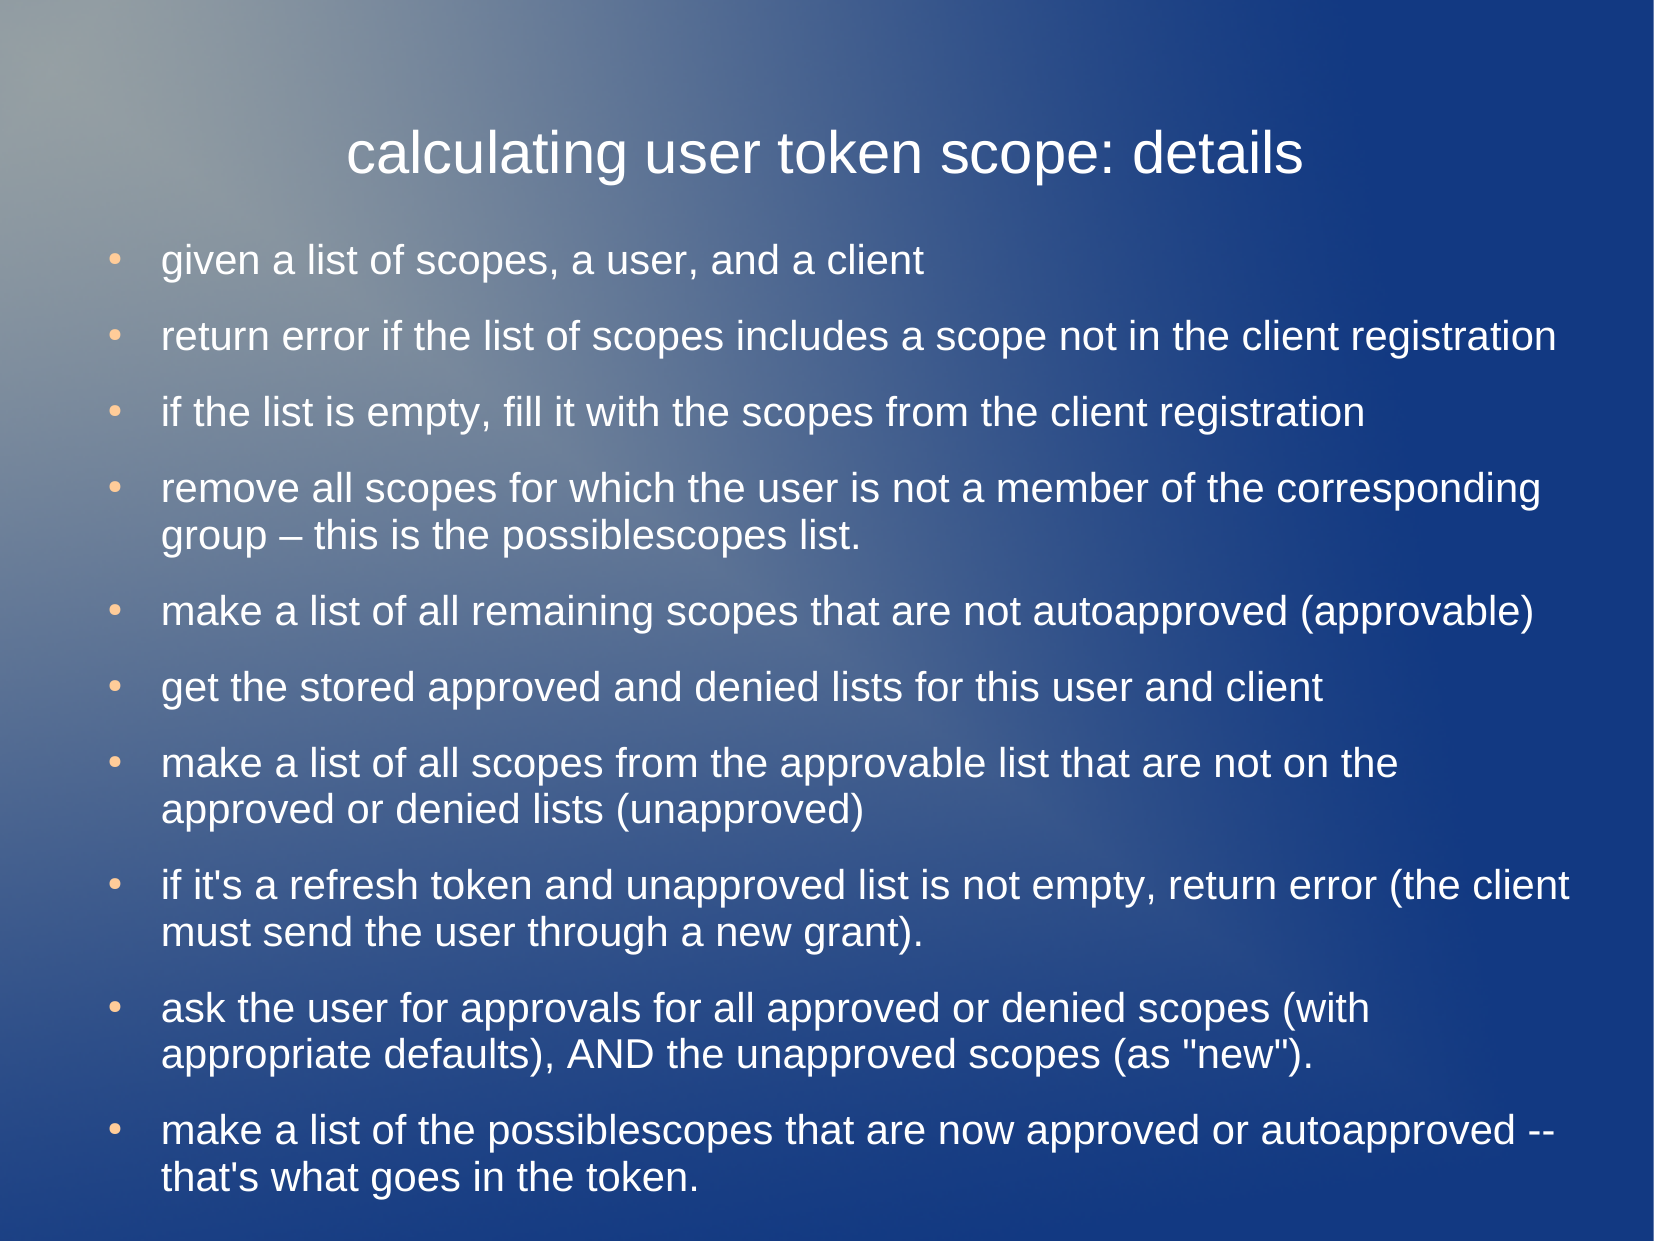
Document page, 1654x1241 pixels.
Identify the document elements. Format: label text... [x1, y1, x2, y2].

picture [0, 0, 1654, 1241]
title calculating user token scope: details [82, 49, 1571, 257]
list given a list of scopes, a user, and a client return error if the list of scopes includes a scope not in the client registration if the list is empty, fill it with the scopes from the client registration remove all scopes for which the user is not a member of the corresponding group – this is the possiblescopes list. make a list of all remaining scopes that are not autoapproved (approvable) get the stored approved and denied lists for this user and client make a list of all scopes from the approvable list that are not on the approved or denied lists (unapproved) if it's a refresh token and unapproved list is not empty, return error (the client must send the user through a new grant). ask the user for approvals for all approved or denied scopes (with appropriate defaults), AND the unapproved scopes (as "new"). make a list of the possiblescopes that are now approved or autoapproved -- that's what goes in the token. [90, 237, 1579, 1201]
